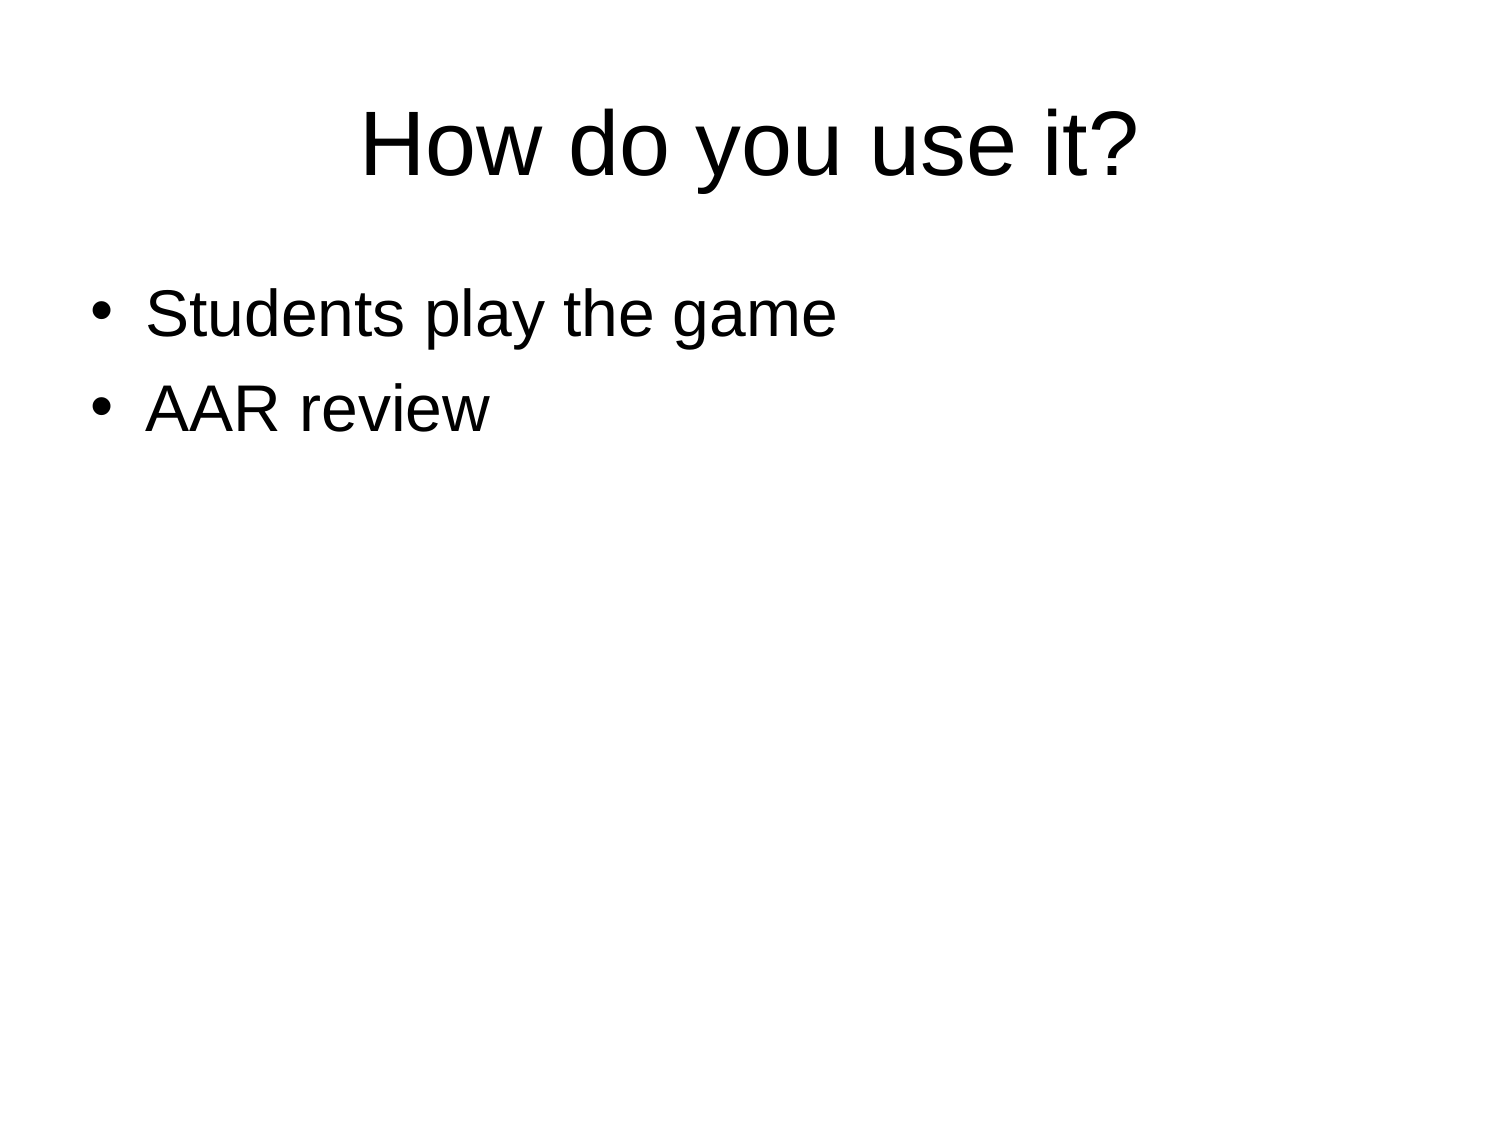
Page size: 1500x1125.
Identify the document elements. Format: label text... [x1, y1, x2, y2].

title How do you use it? [75, 76, 1426, 202]
list Students play the game AAR review [75, 262, 1426, 455]
